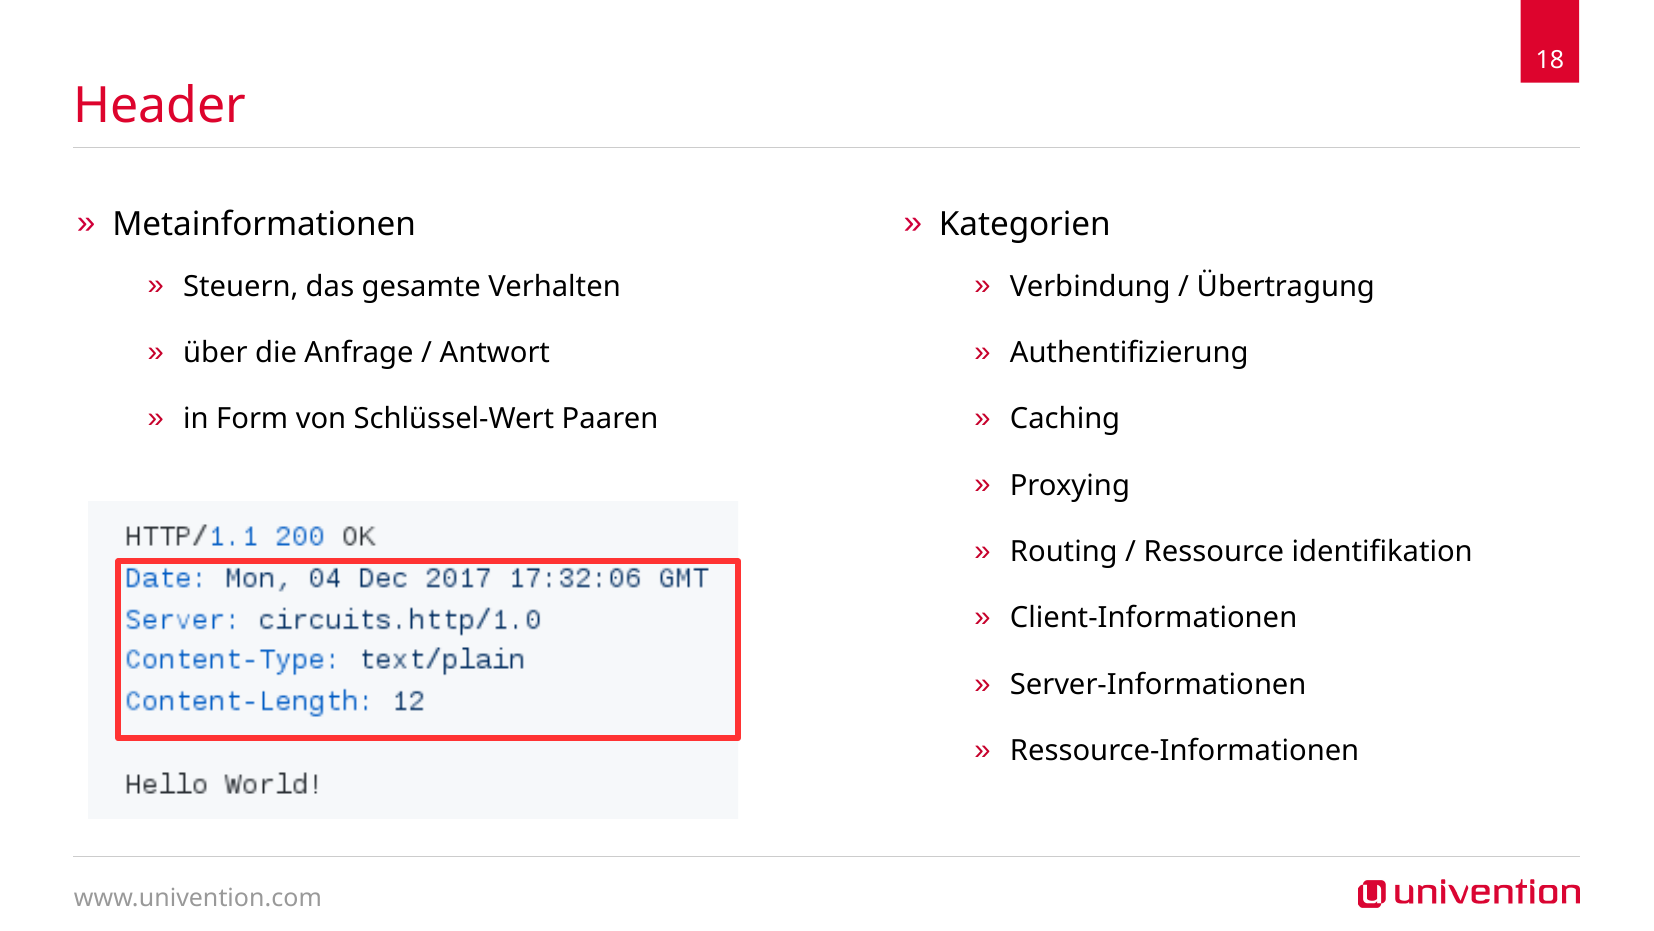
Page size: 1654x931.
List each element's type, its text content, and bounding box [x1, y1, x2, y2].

list Metainformationen Steuern, das gesamte Verhalten über die Anfrage / Antwort in Form von Schlüssel-Wert Paaren [59, 177, 768, 857]
picture [88, 501, 739, 819]
picture [1358, 879, 1580, 908]
title Header [73, 59, 1580, 148]
picture [121, 564, 735, 735]
list Kategorien Verbindung / Übertragung Authentifizierung Caching Proxying Routing / Ressource identifikation Client-Informationen Server-Informationen Ressource-Informationen [885, 177, 1595, 857]
